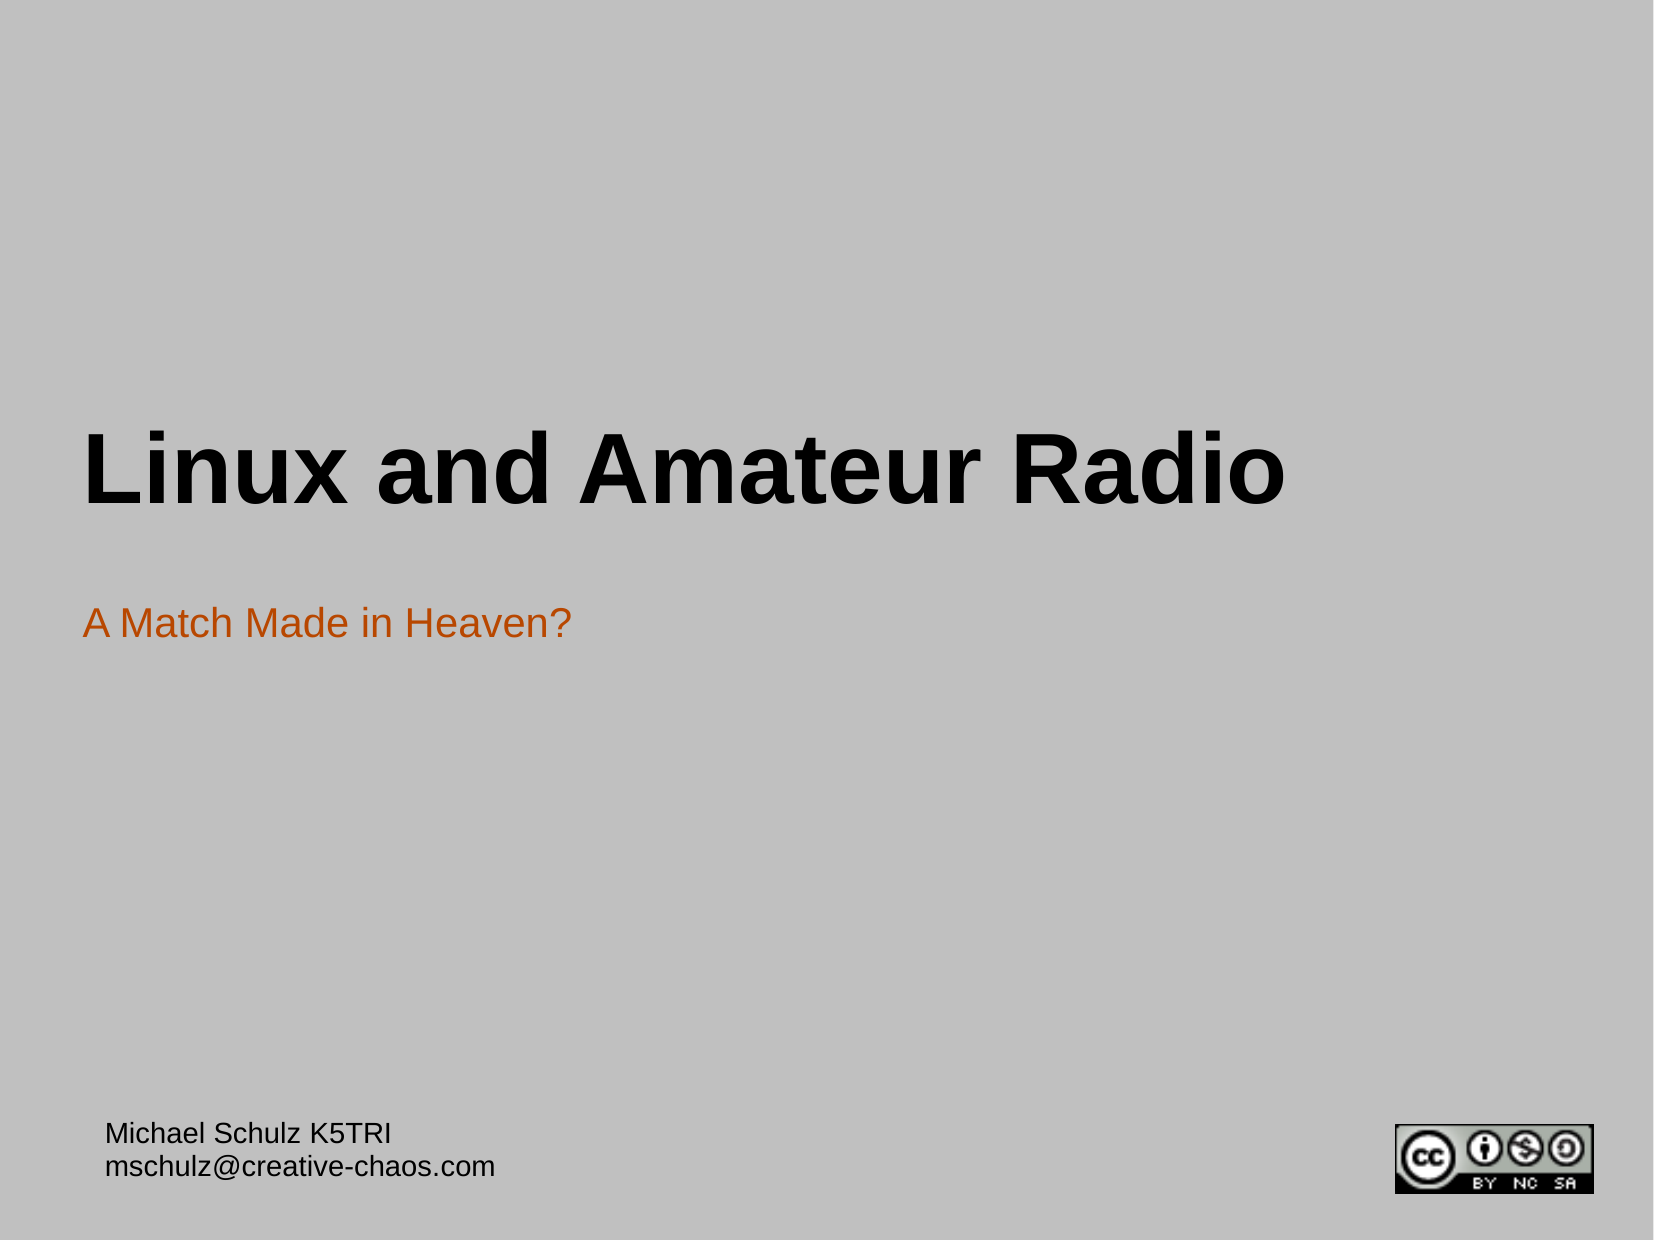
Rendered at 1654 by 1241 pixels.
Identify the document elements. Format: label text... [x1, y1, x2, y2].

picture [1395, 1124, 1594, 1194]
text_box Michael Schulz K5TRI mschulz@creative-chaos.com [90, 1110, 512, 1191]
subtitle Linux and Amateur Radio A Match Made in Heaven? [82, 49, 1571, 1010]
